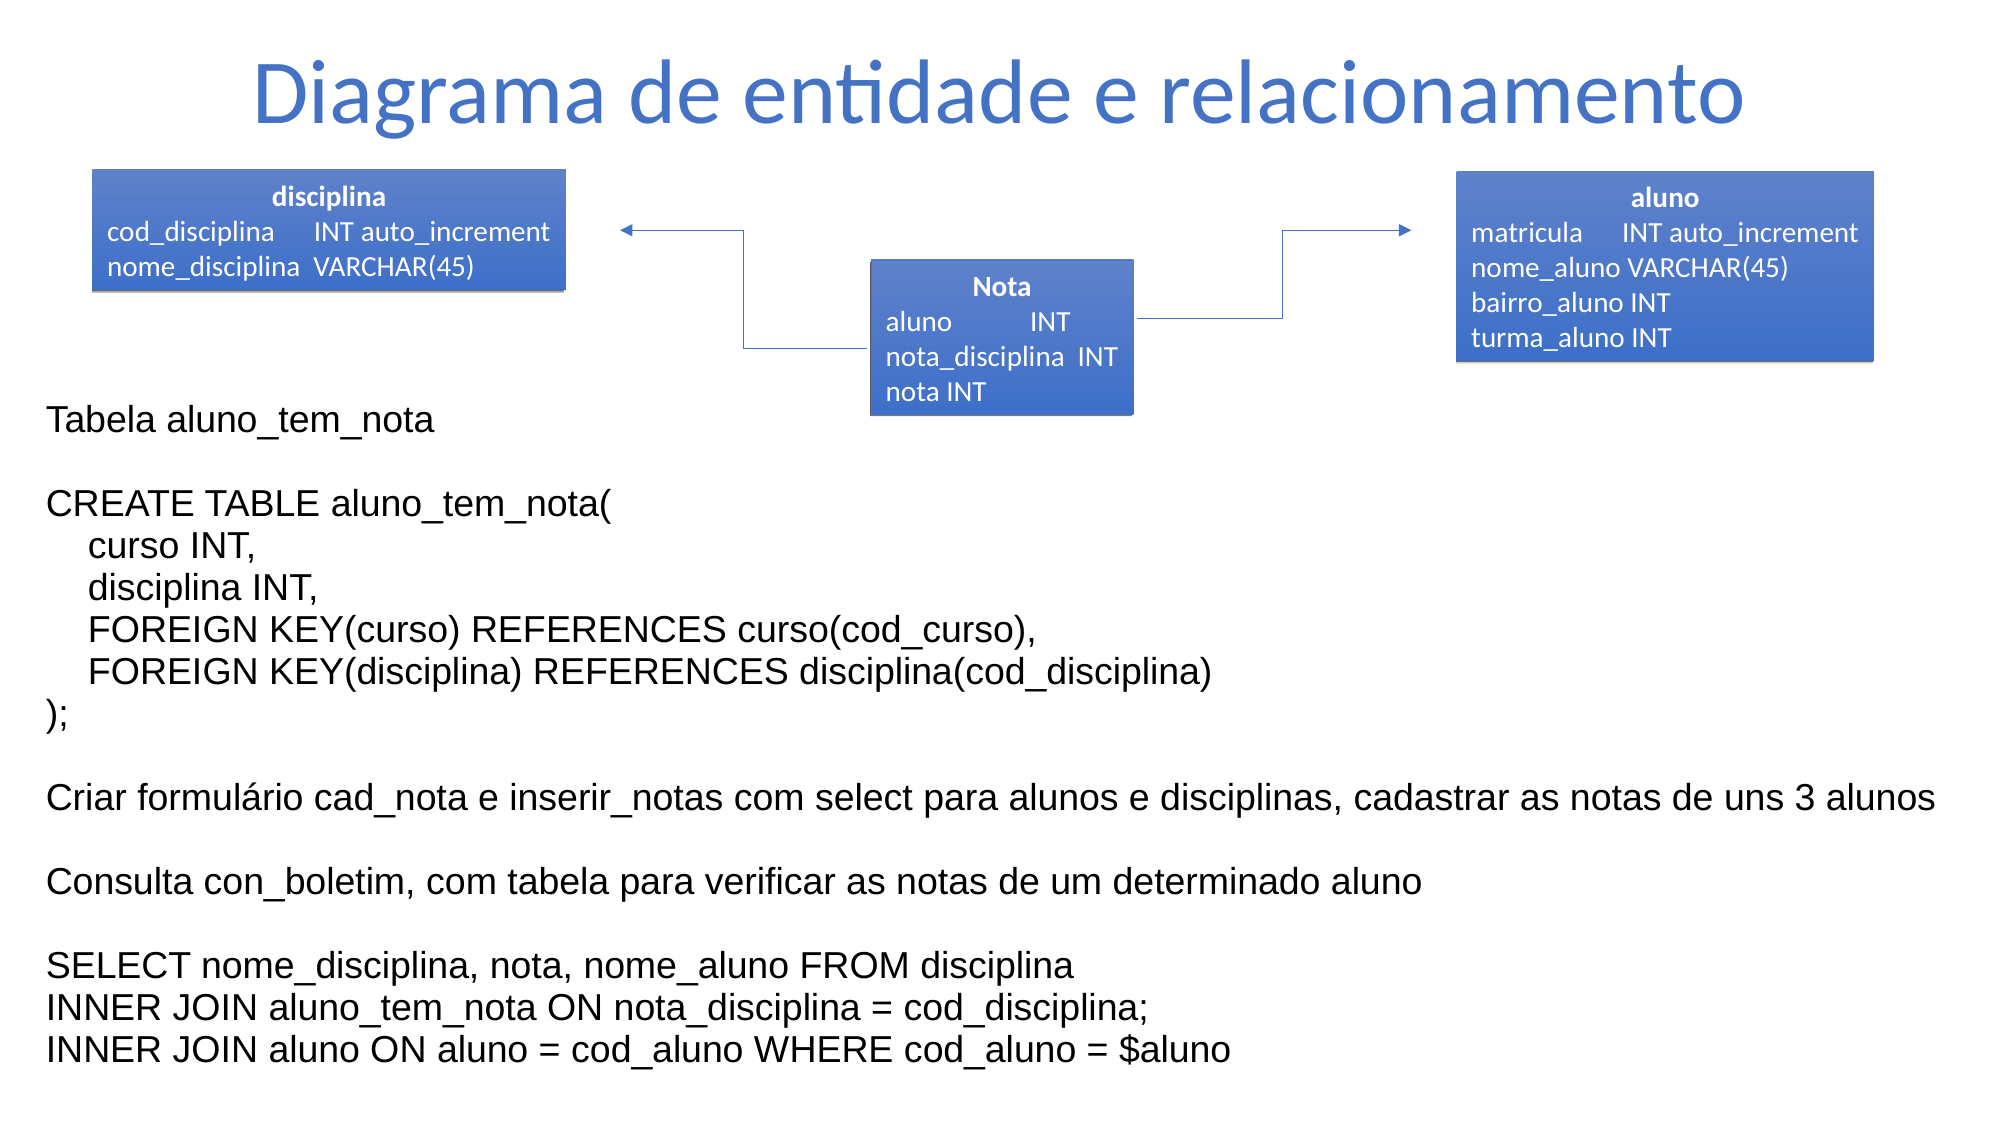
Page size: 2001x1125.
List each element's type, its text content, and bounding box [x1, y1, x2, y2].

text_box Nota aluno INT nota_disciplina INT nota INT [870, 259, 1134, 391]
text_box aluno matricula INT auto_increment nome_aluno VARCHAR(45) bairro_aluno INT turma_aluno INT [1456, 171, 1874, 361]
text_box Diagrama de entidade e relacionamento [236, 24, 1763, 150]
text_box disciplina cod_disciplina INT auto_increment nome_disciplina VARCHAR(45) [92, 169, 566, 290]
text_box Tabela aluno_tem_nota CREATE TABLE aluno_tem_nota( curso INT, disciplina INT, FOREIGN KEY(curso) REFERENCES curso(cod_curso), FOREIGN KEY(disciplina) REFERENCES disciplina(cod_disciplina) ); Criar formulário cad_nota e inserir_notas com select para alunos e disciplinas, cadastrar as notas de uns 3 alunos Consulta con_boletim, com tabela para verificar as notas de um determinado aluno SELECT nome_disciplina, nota, nome_aluno FROM disciplina INNER JOIN aluno_tem_nota ON nota_disciplina = cod_disciplina; INNER JOIN aluno ON aluno = cod_aluno WHERE cod_aluno = $aluno [31, 391, 1952, 1079]
